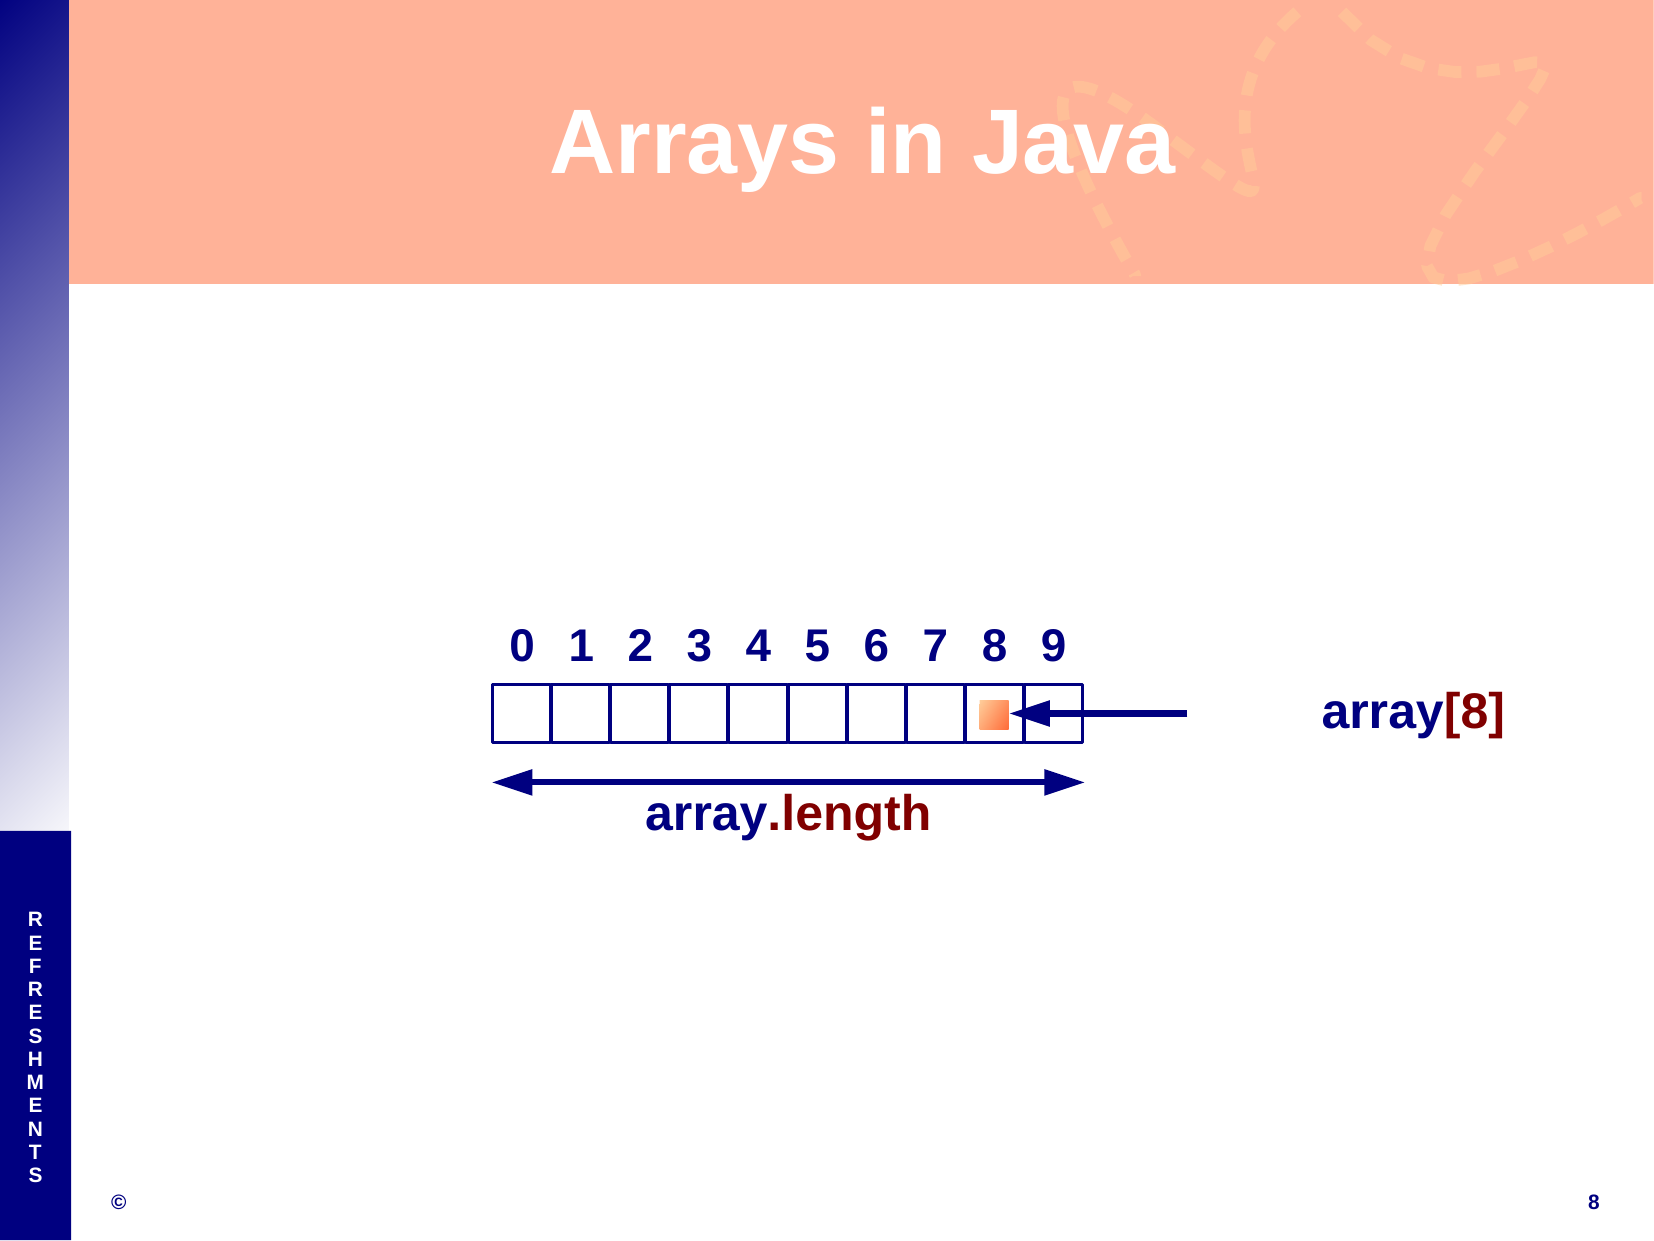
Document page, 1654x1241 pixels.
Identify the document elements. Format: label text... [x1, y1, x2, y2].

title Arrays in Java [72, 37, 1654, 246]
text_box 2 [610, 619, 669, 672]
text_box 3 [669, 619, 728, 672]
text_box [979, 700, 1009, 730]
text_box 6 [846, 619, 905, 672]
text_box 7 [905, 619, 965, 672]
text_box 8 [965, 619, 1024, 672]
text_box 9 [1024, 619, 1084, 672]
text_box 4 [728, 619, 787, 672]
text_box array[8] [1178, 682, 1649, 740]
text_box R E F R E S H M E N T S [0, 830, 71, 1241]
text_box 5 [787, 619, 846, 672]
text_box 1 [551, 619, 610, 672]
text_box 0 [492, 618, 552, 672]
